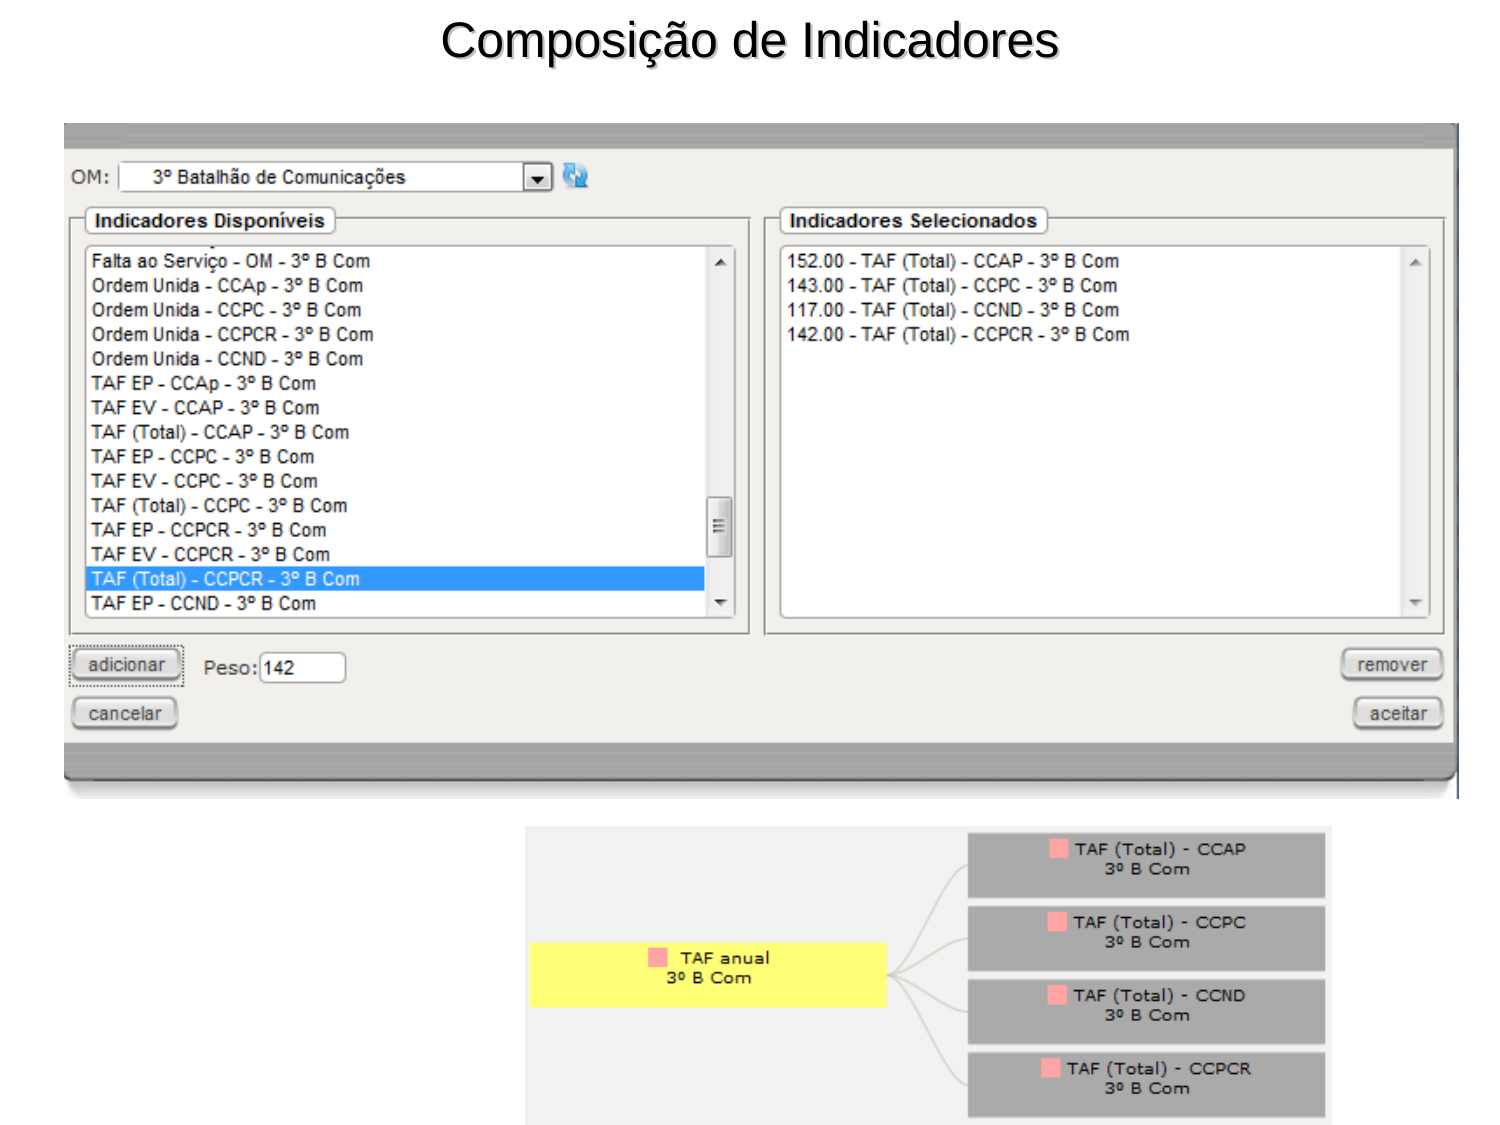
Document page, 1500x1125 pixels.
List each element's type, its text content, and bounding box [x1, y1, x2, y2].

picture [525, 826, 1332, 1125]
text_box Composição de Indicadores [0, 0, 1500, 76]
picture [64, 123, 1459, 799]
